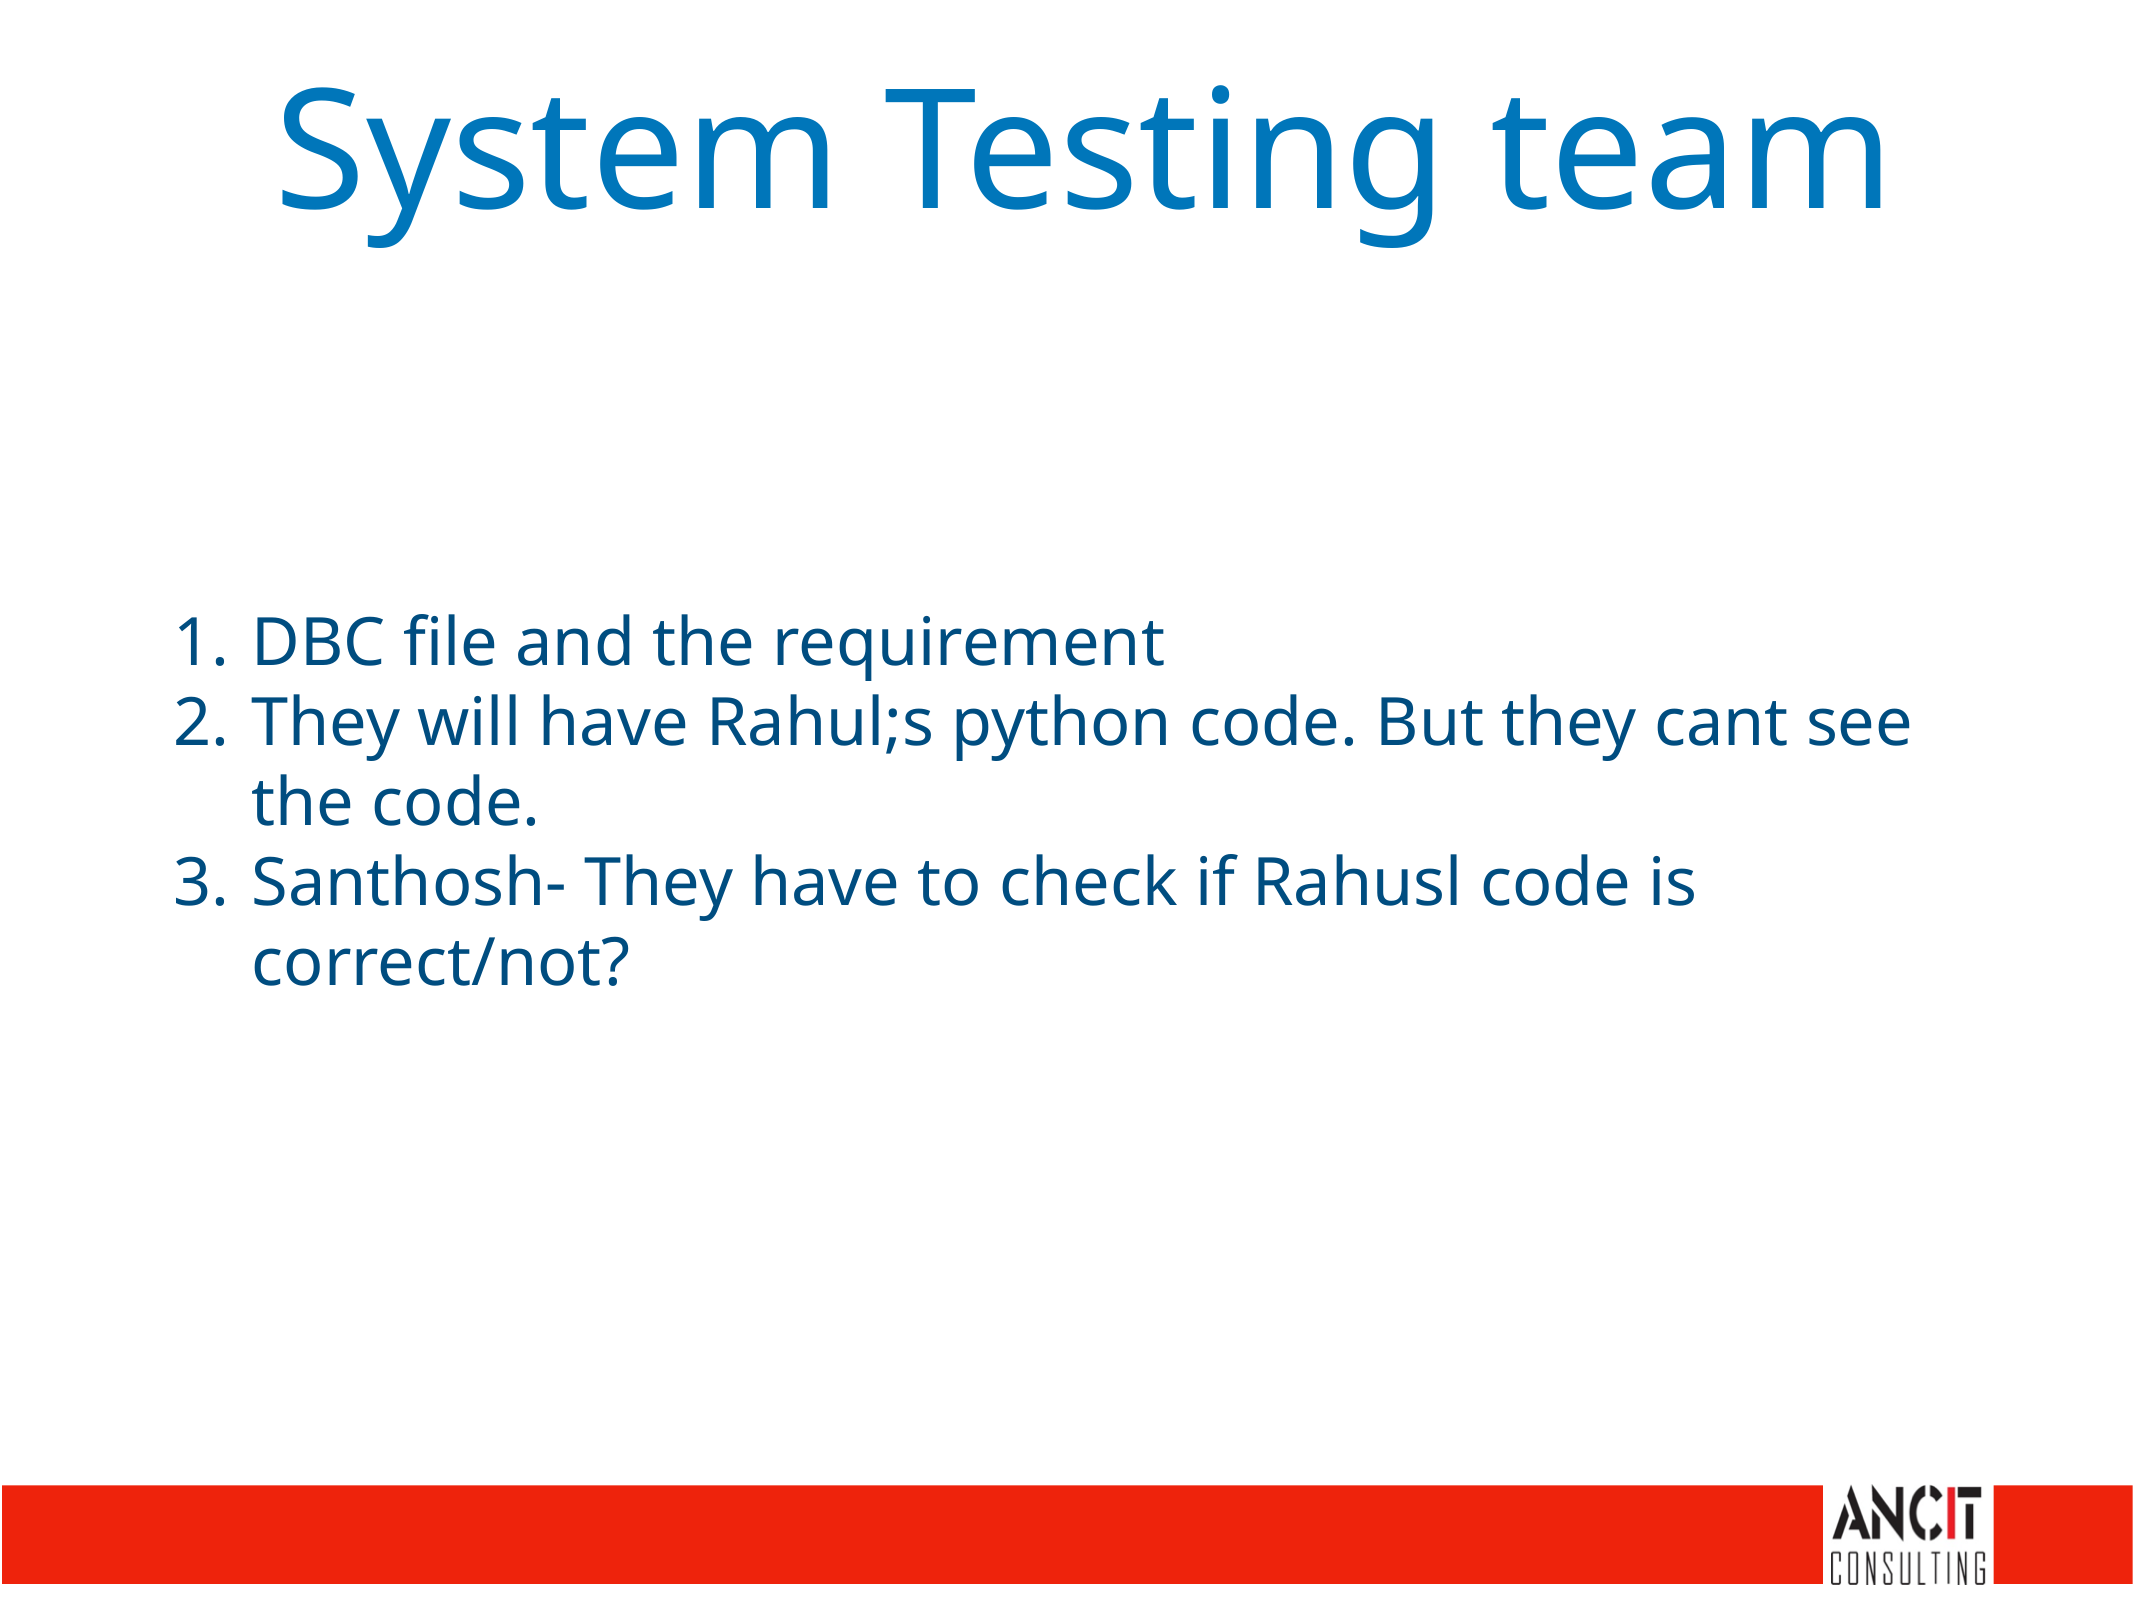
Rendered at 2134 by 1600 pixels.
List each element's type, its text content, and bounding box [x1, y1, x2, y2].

text_box [2, 1485, 1823, 1584]
title System Testing team [188, 23, 1938, 260]
picture [1831, 1484, 1986, 1585]
text_box DBC file and the requirement They will have Rahul;s python code. But they cant see the code. Santhosh- They have to check if Rahusl code is correct/not? [165, 590, 2012, 1373]
text_box [1993, 1485, 2133, 1584]
